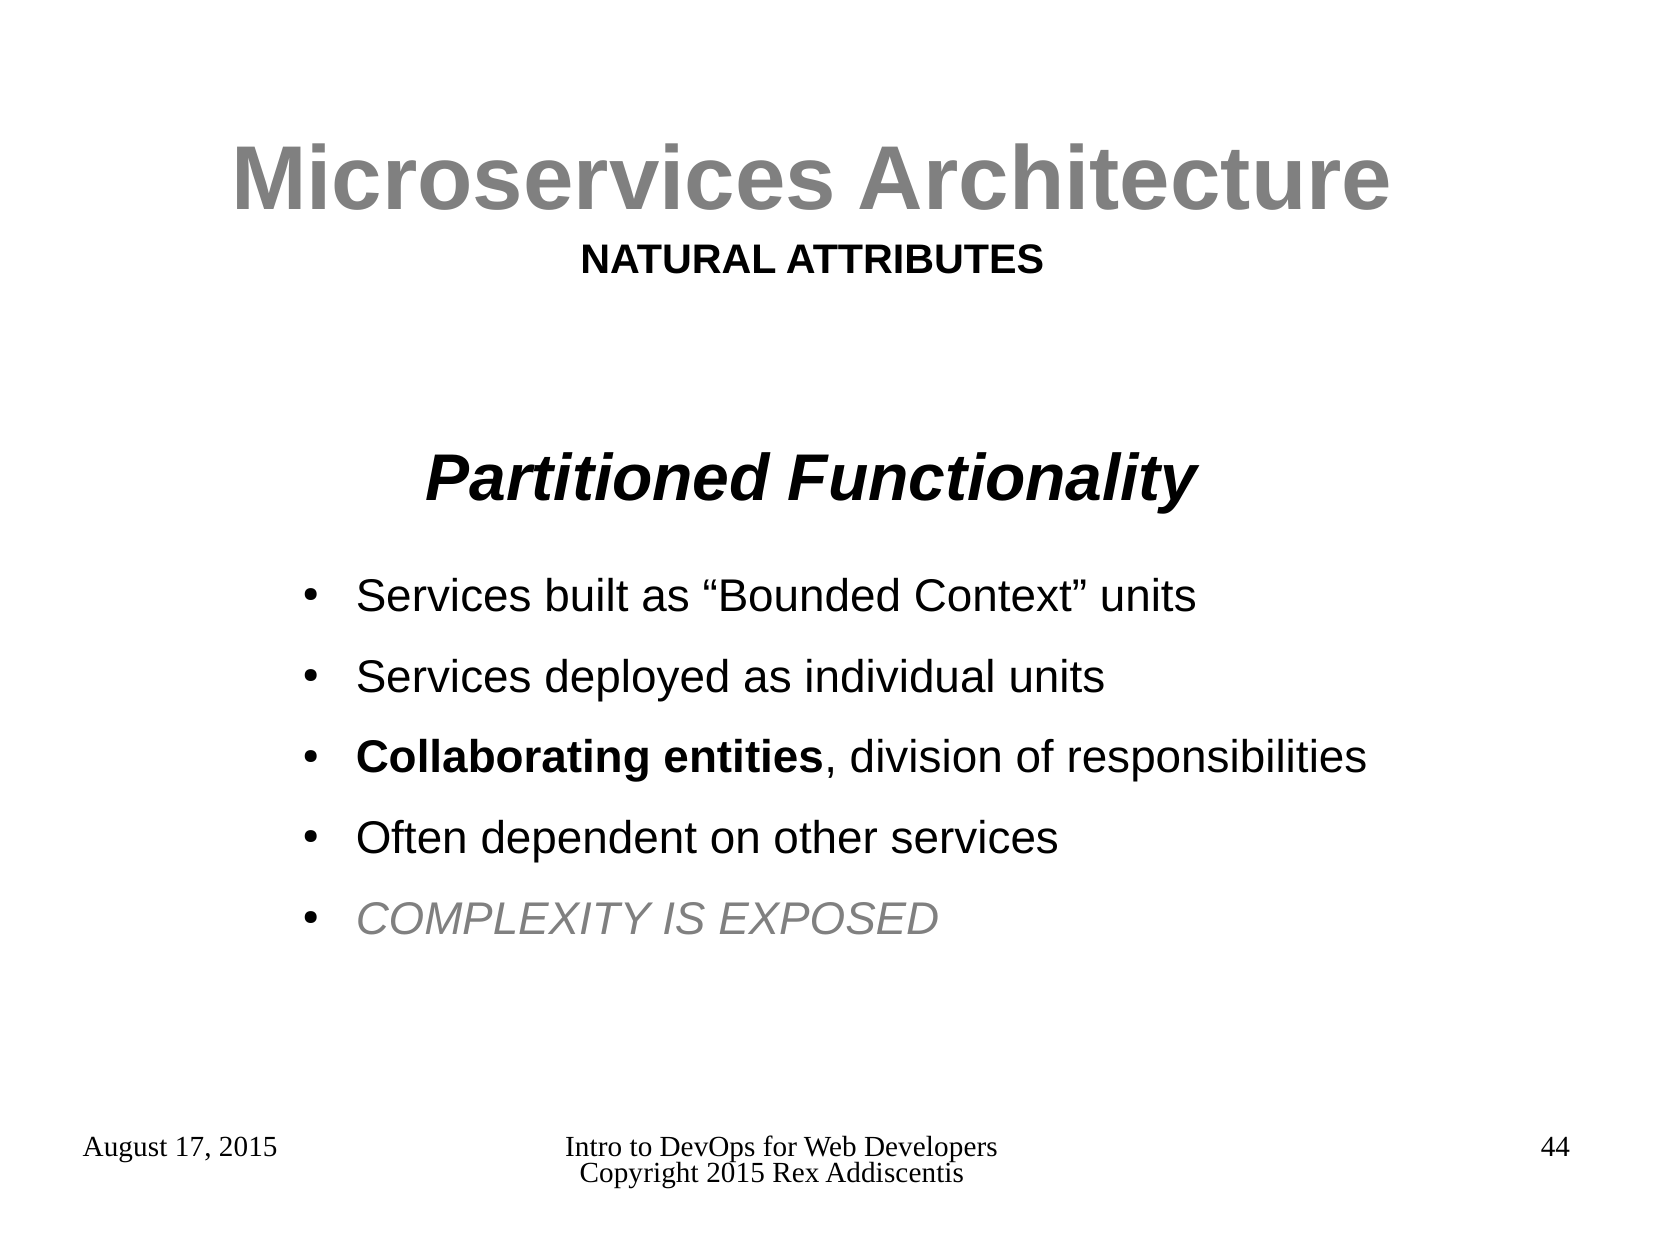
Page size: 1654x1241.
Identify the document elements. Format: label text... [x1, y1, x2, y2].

list Services built as “Bounded Context” units Services deployed as individual units Collaborating entities, division of responsibilities Often dependent on other services COMPLEXITY IS EXPOSED [285, 570, 1402, 1000]
list Microservices Architecture NATURAL ATTRIBUTES Partitioned Functionality [68, 110, 1557, 516]
